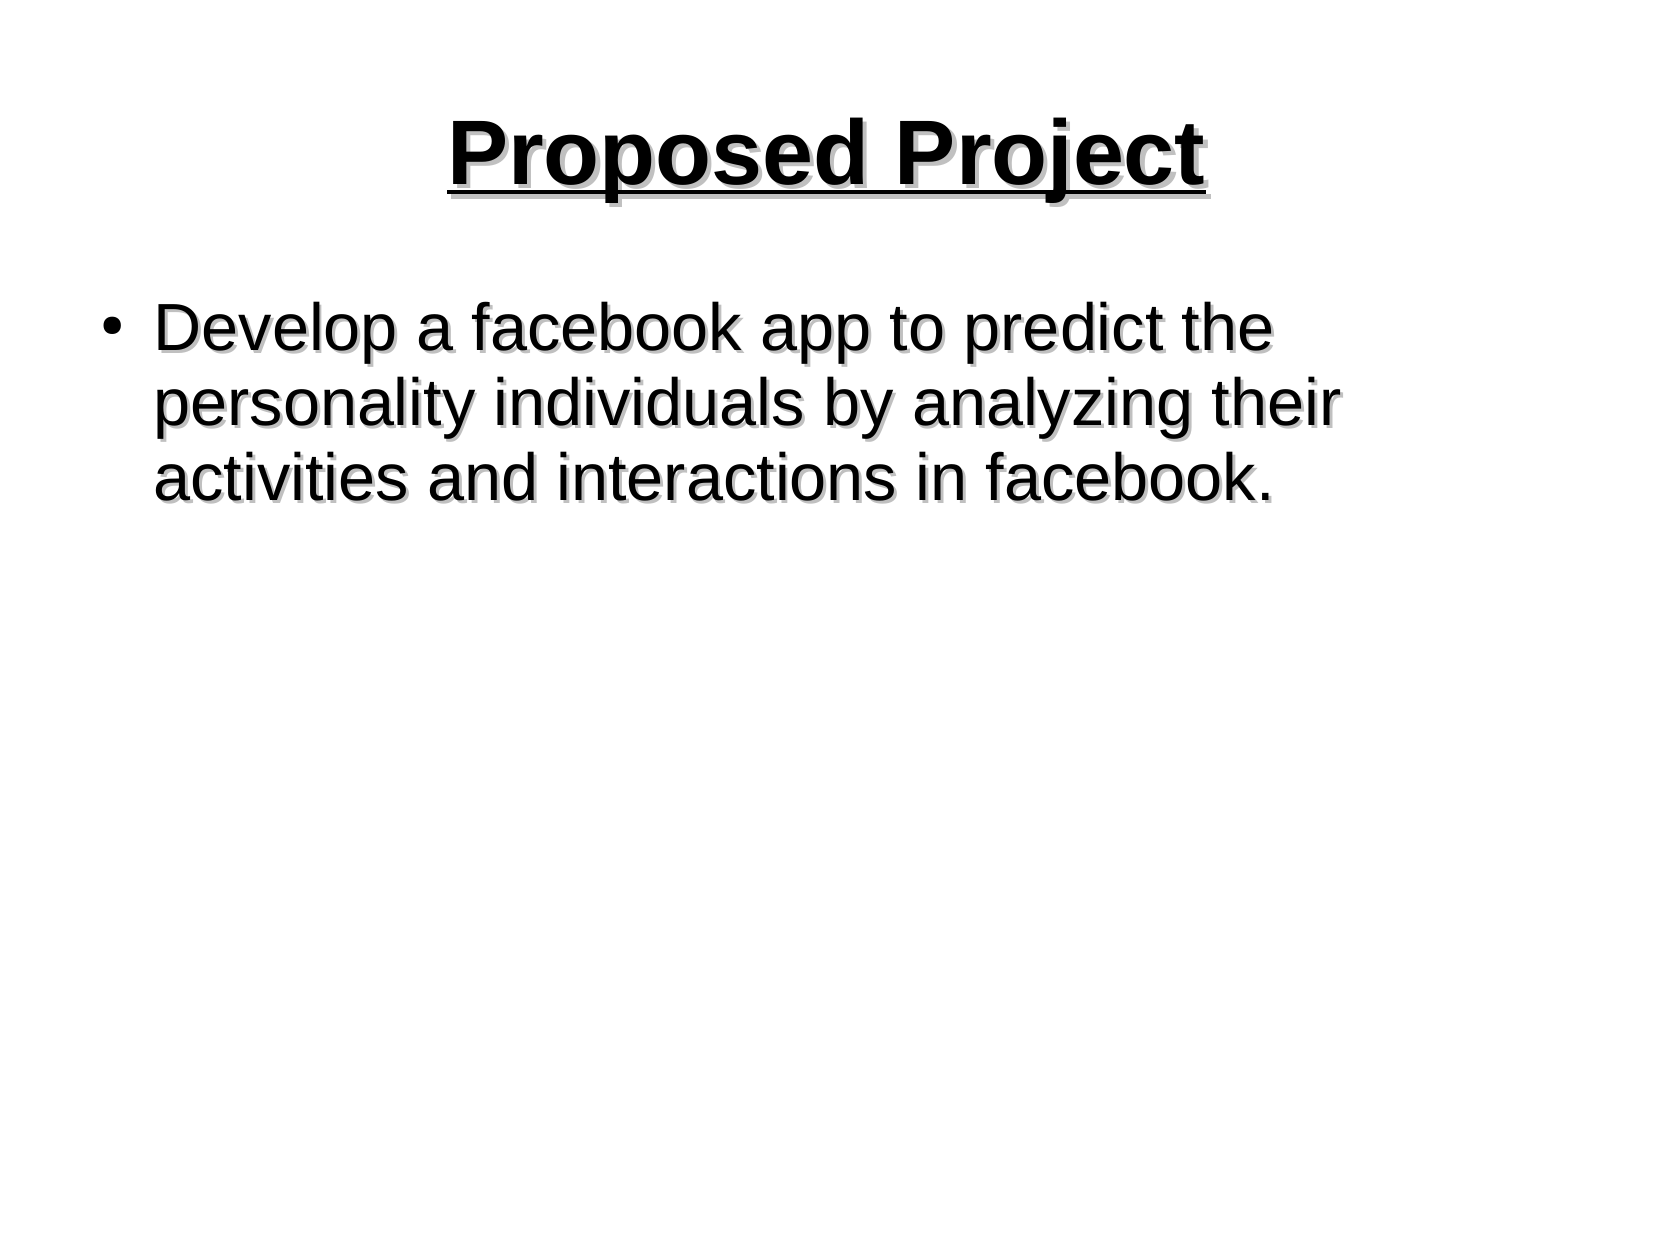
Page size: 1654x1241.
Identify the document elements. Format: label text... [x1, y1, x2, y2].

title Proposed Project [82, 49, 1571, 257]
list Develop a facebook app to predict the personality individuals by analyzing their activities and interactions in facebook. [82, 290, 1571, 1010]
